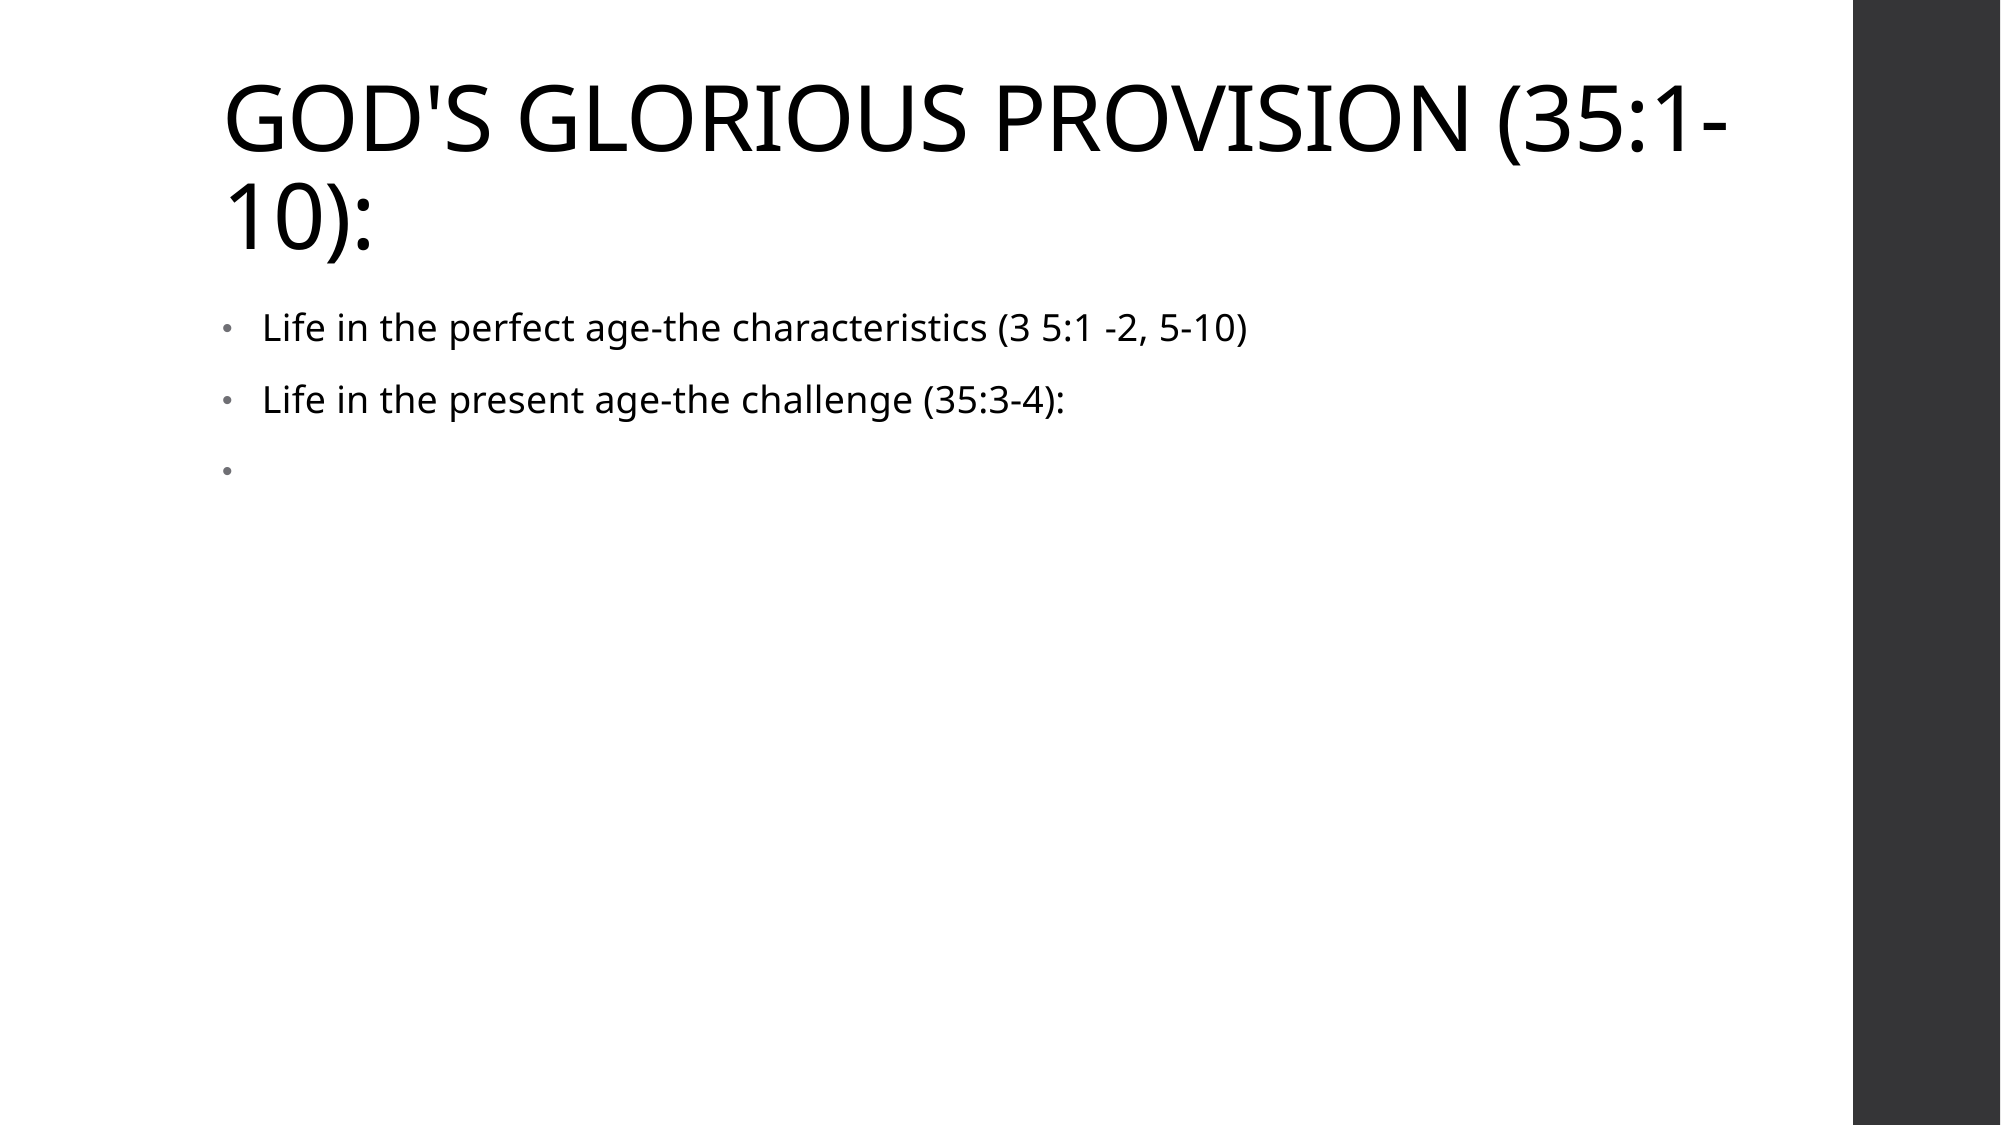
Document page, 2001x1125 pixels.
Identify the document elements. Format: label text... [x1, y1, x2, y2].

title GOD'S GLORIOUS PROVISION (35:1-10): [206, 60, 1797, 278]
list Life in the perfect age-the characteristics (3 5:1 -2, 5-10) Life in the present age-the challenge (35:3-4): [206, 299, 1617, 1014]
